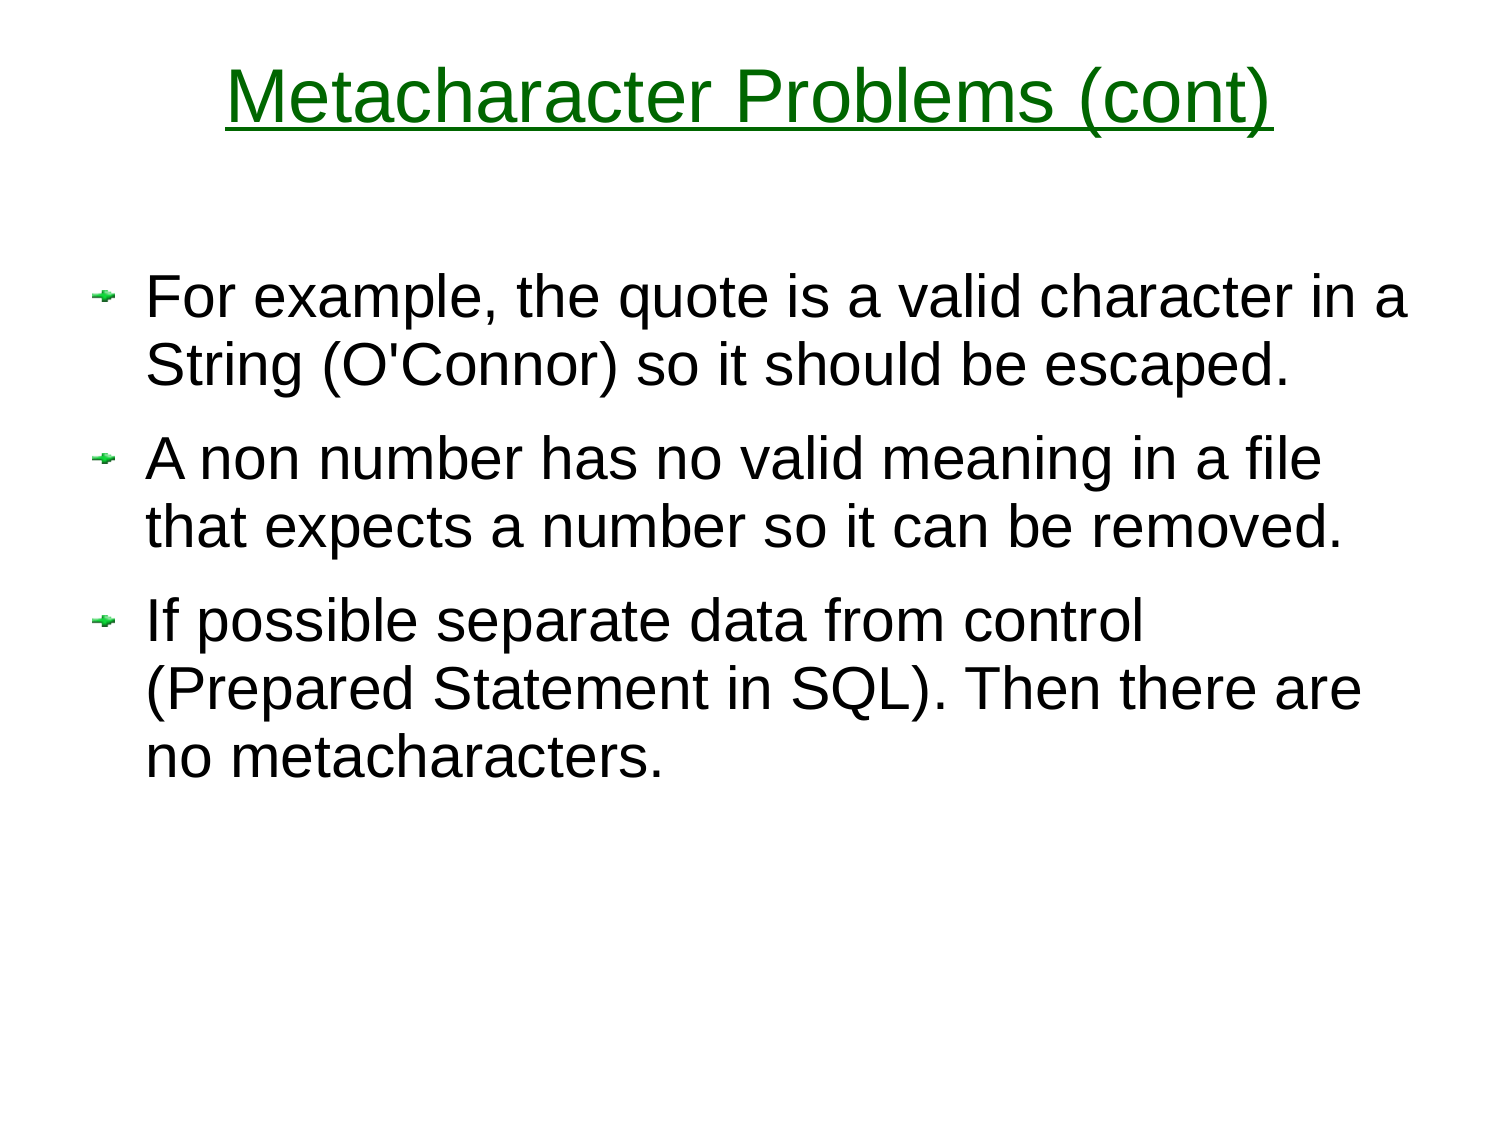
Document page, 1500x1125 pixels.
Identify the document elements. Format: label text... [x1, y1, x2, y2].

list For example, the quote is a valid character in a String (O'Connor) so it should be escaped. A non number has no valid meaning in a file that expects a number so it can be removed. If possible separate data from control (Prepared Statement in SQL). Then there are no metacharacters. [75, 262, 1425, 1006]
title Metacharacter Problems (cont) [75, 45, 1425, 233]
